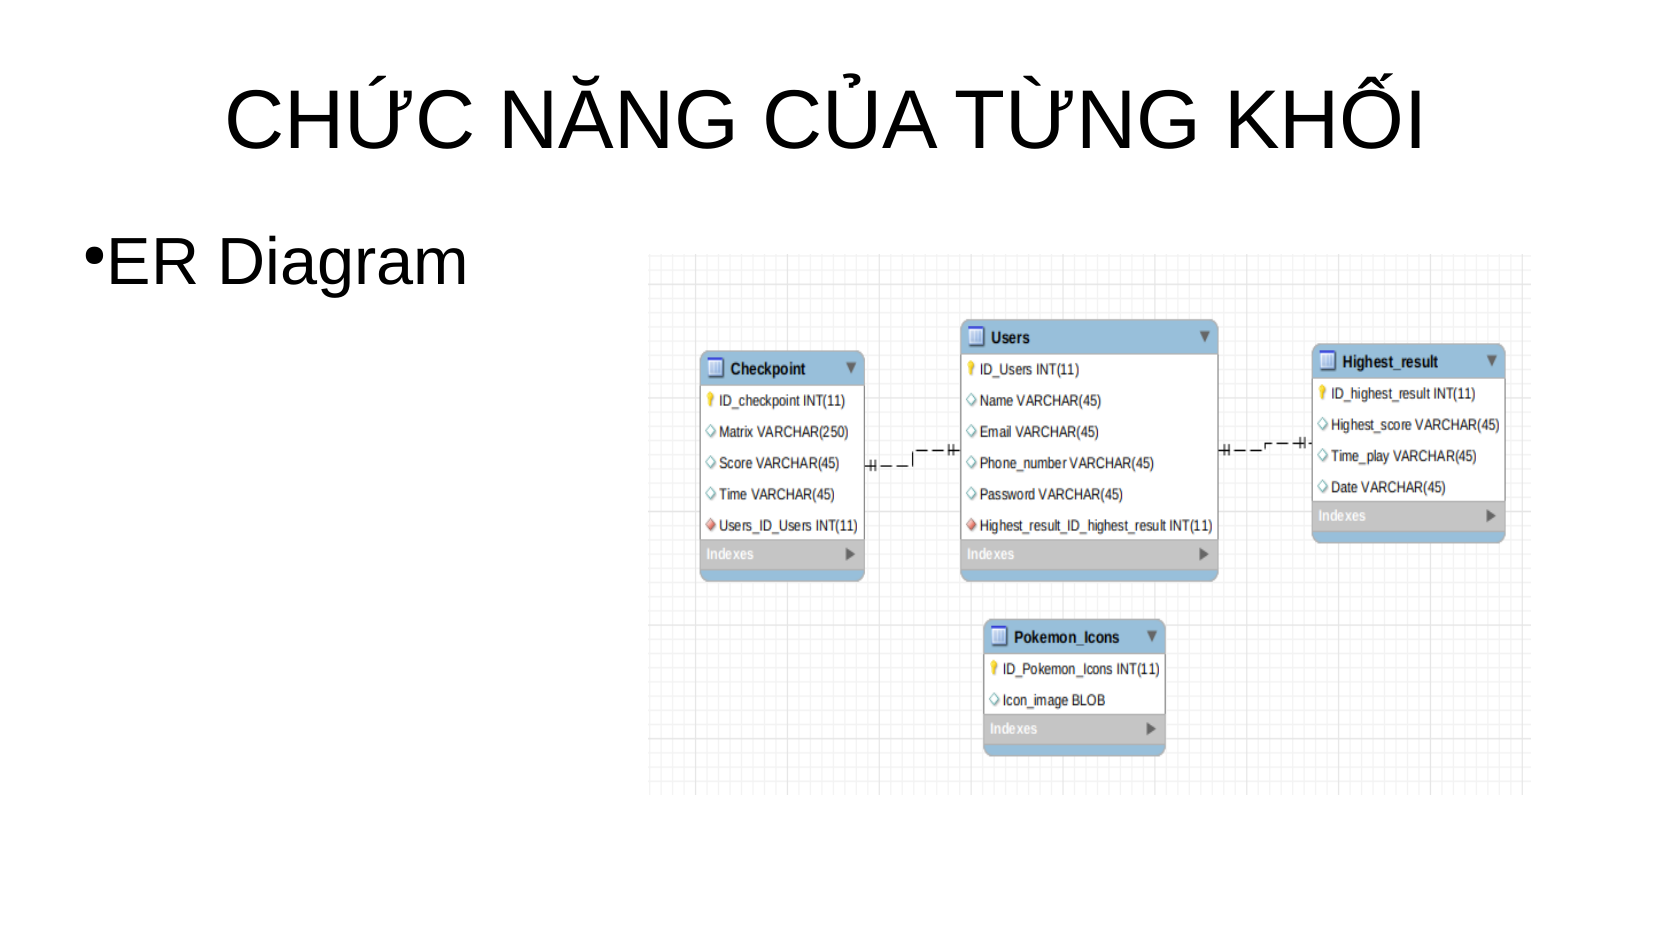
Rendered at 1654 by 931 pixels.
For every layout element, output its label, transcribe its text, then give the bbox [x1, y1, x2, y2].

list ER Diagram [82, 217, 809, 758]
picture [648, 254, 1531, 796]
title CHỨC NĂNG CỦA TỪNG KHỐI [82, 37, 1571, 193]
